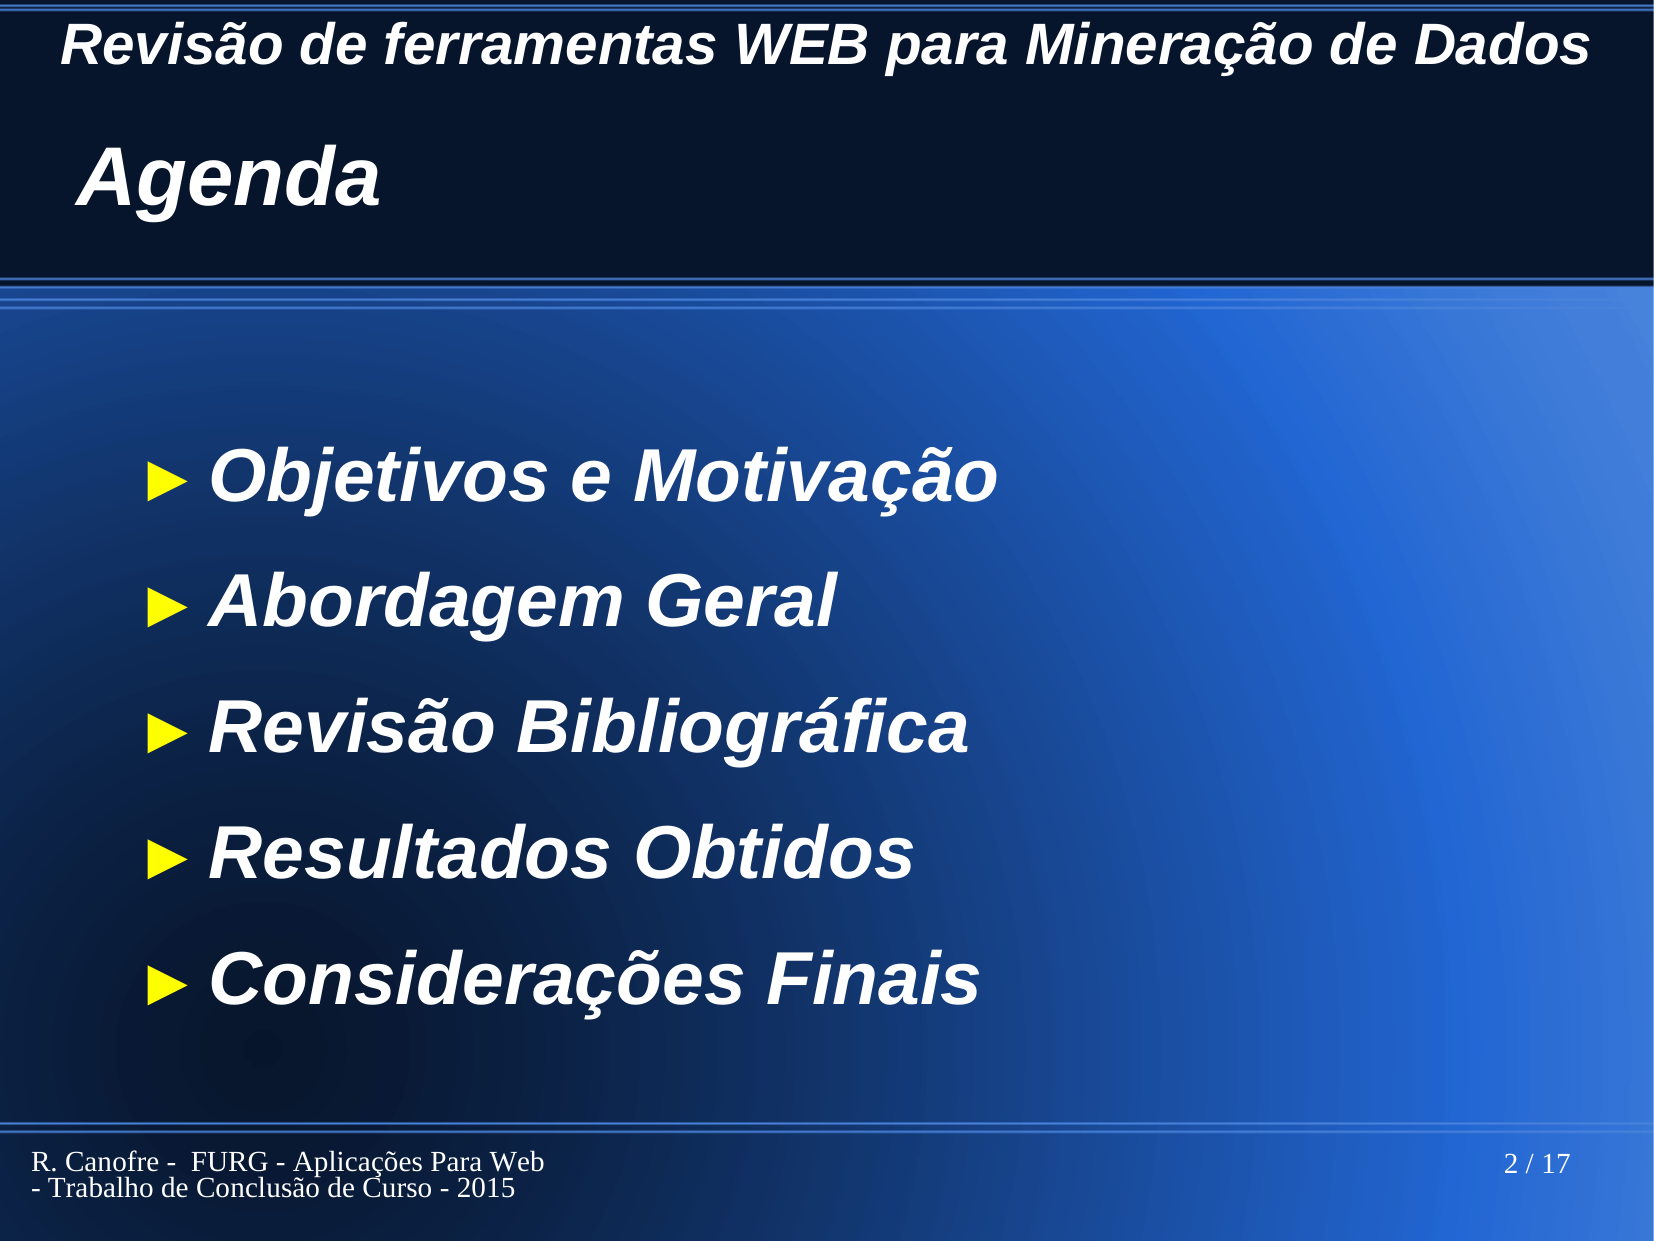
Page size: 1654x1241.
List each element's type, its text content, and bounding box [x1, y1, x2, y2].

title Revisão de ferramentas WEB para Mineração de Dados [0, 5, 1654, 83]
title Agenda [76, 106, 1601, 249]
picture [0, 0, 1654, 5]
list Objetivos e Motivação Abordagem Geral Revisão Bibliográfica Resultados Obtidos Considerações Finais [129, 391, 1465, 1016]
picture [0, 83, 1654, 1241]
